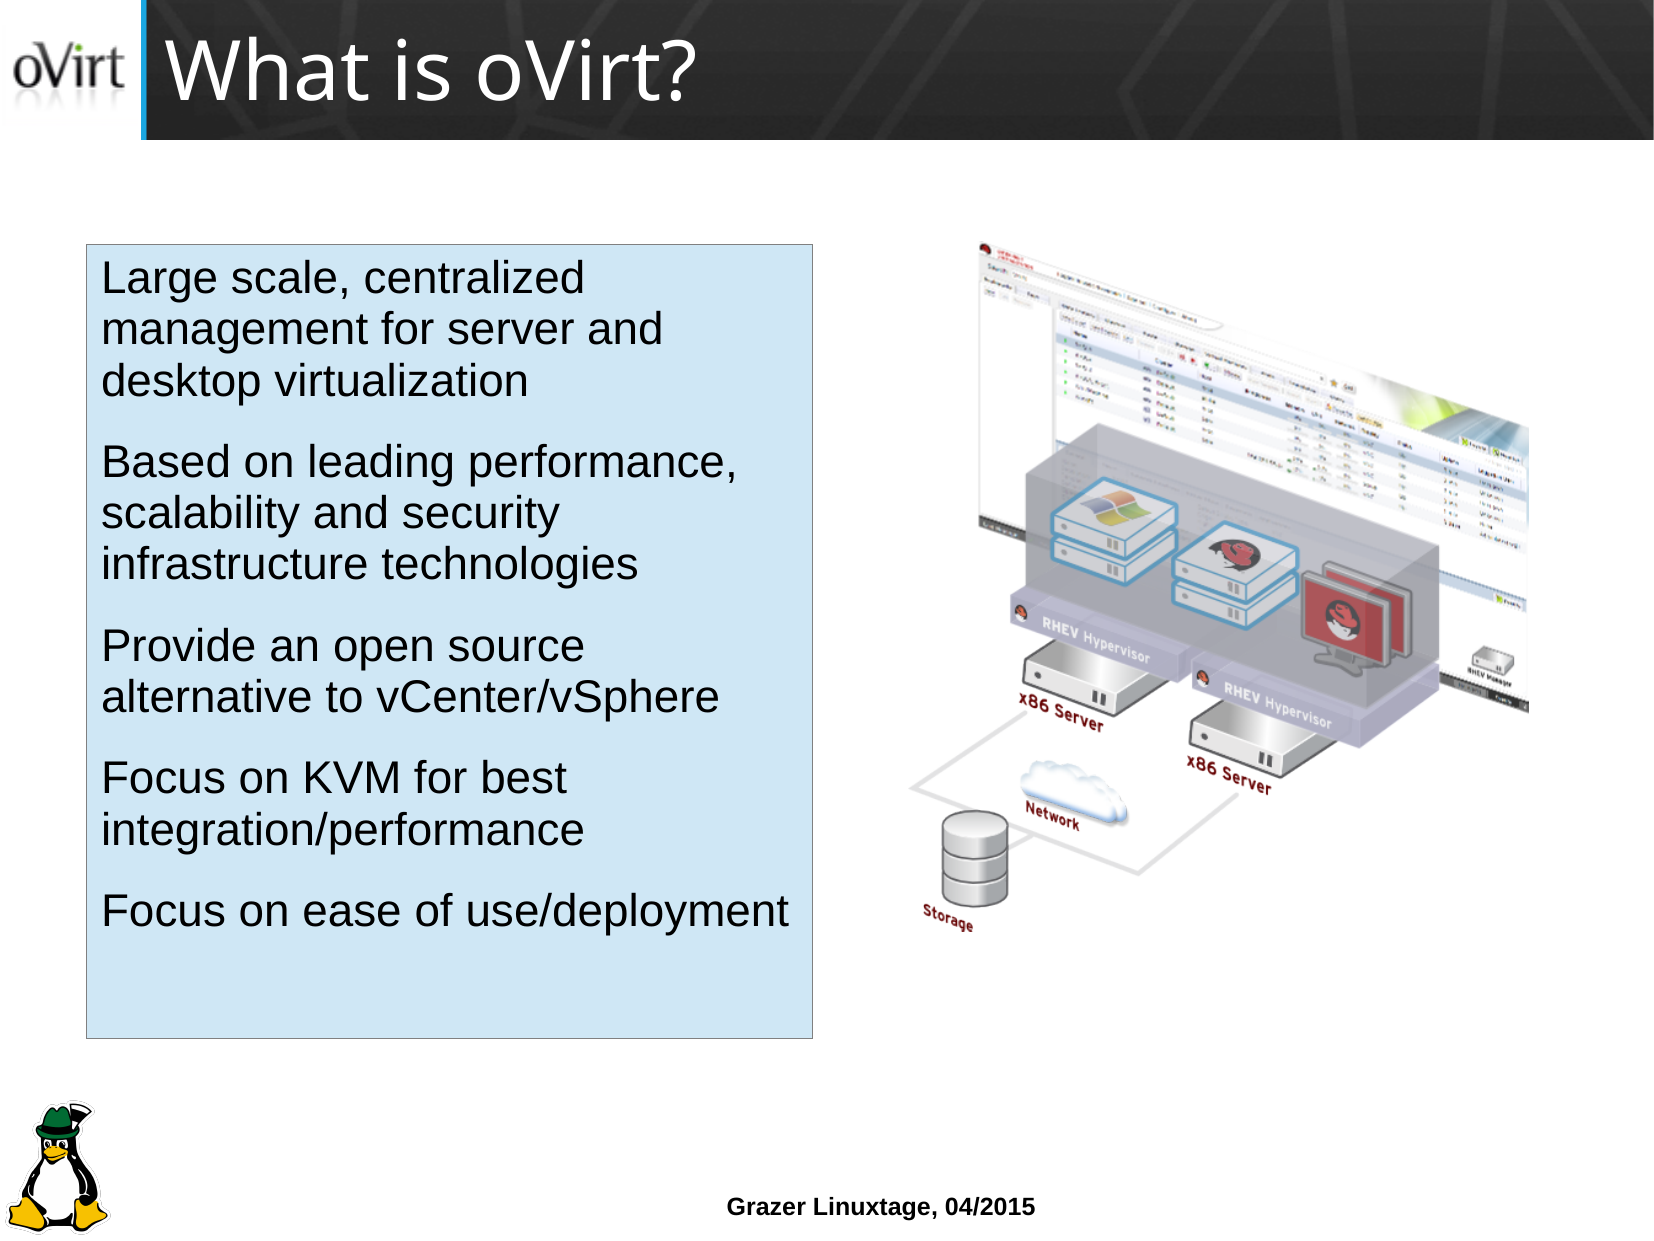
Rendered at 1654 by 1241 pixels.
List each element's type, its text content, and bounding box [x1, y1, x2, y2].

title What is oVirt? [164, 18, 1653, 119]
picture [908, 241, 1529, 932]
picture [0, 0, 1654, 140]
picture [5, 1100, 111, 1235]
text_box Large scale, centralized management for server and desktop virtualization Based on leading performance, scalability and security infrastructure technologies Provide an open source alternative to vCenter/vSphere Focus on KVM for best integration/performance Focus on ease of use/deployment [86, 244, 813, 1039]
